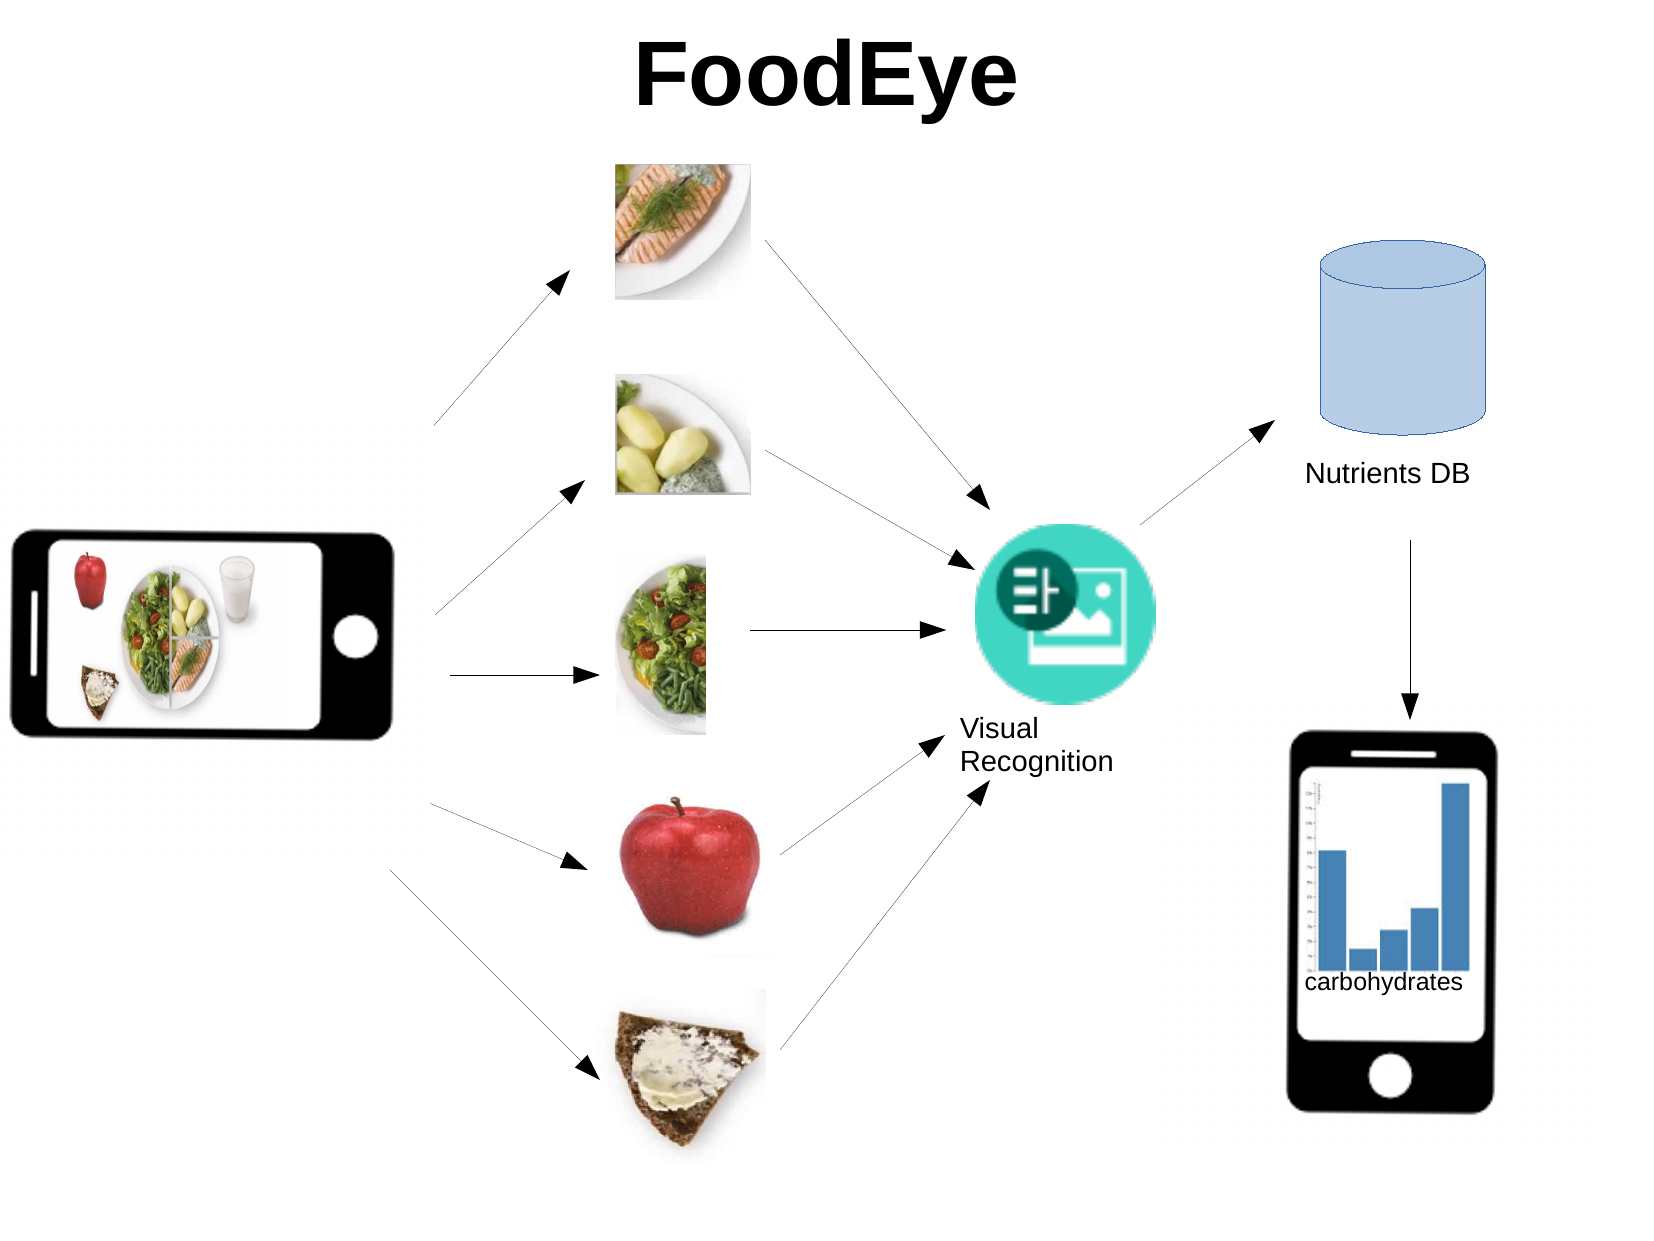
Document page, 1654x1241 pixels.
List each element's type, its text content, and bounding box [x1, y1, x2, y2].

picture [587, 779, 781, 961]
text_box [1320, 265, 1486, 436]
picture [615, 554, 706, 736]
title FoodEye [82, 0, 1571, 178]
picture [615, 164, 751, 301]
text_box carbohydrates [1289, 960, 1479, 1004]
text_box Visual Recognition [945, 705, 1216, 786]
picture [1156, 690, 1607, 1154]
picture [570, 989, 766, 1174]
picture [0, 420, 434, 871]
text_box Nutrients DB [1290, 450, 1485, 498]
picture [615, 374, 751, 496]
picture [975, 524, 1156, 705]
